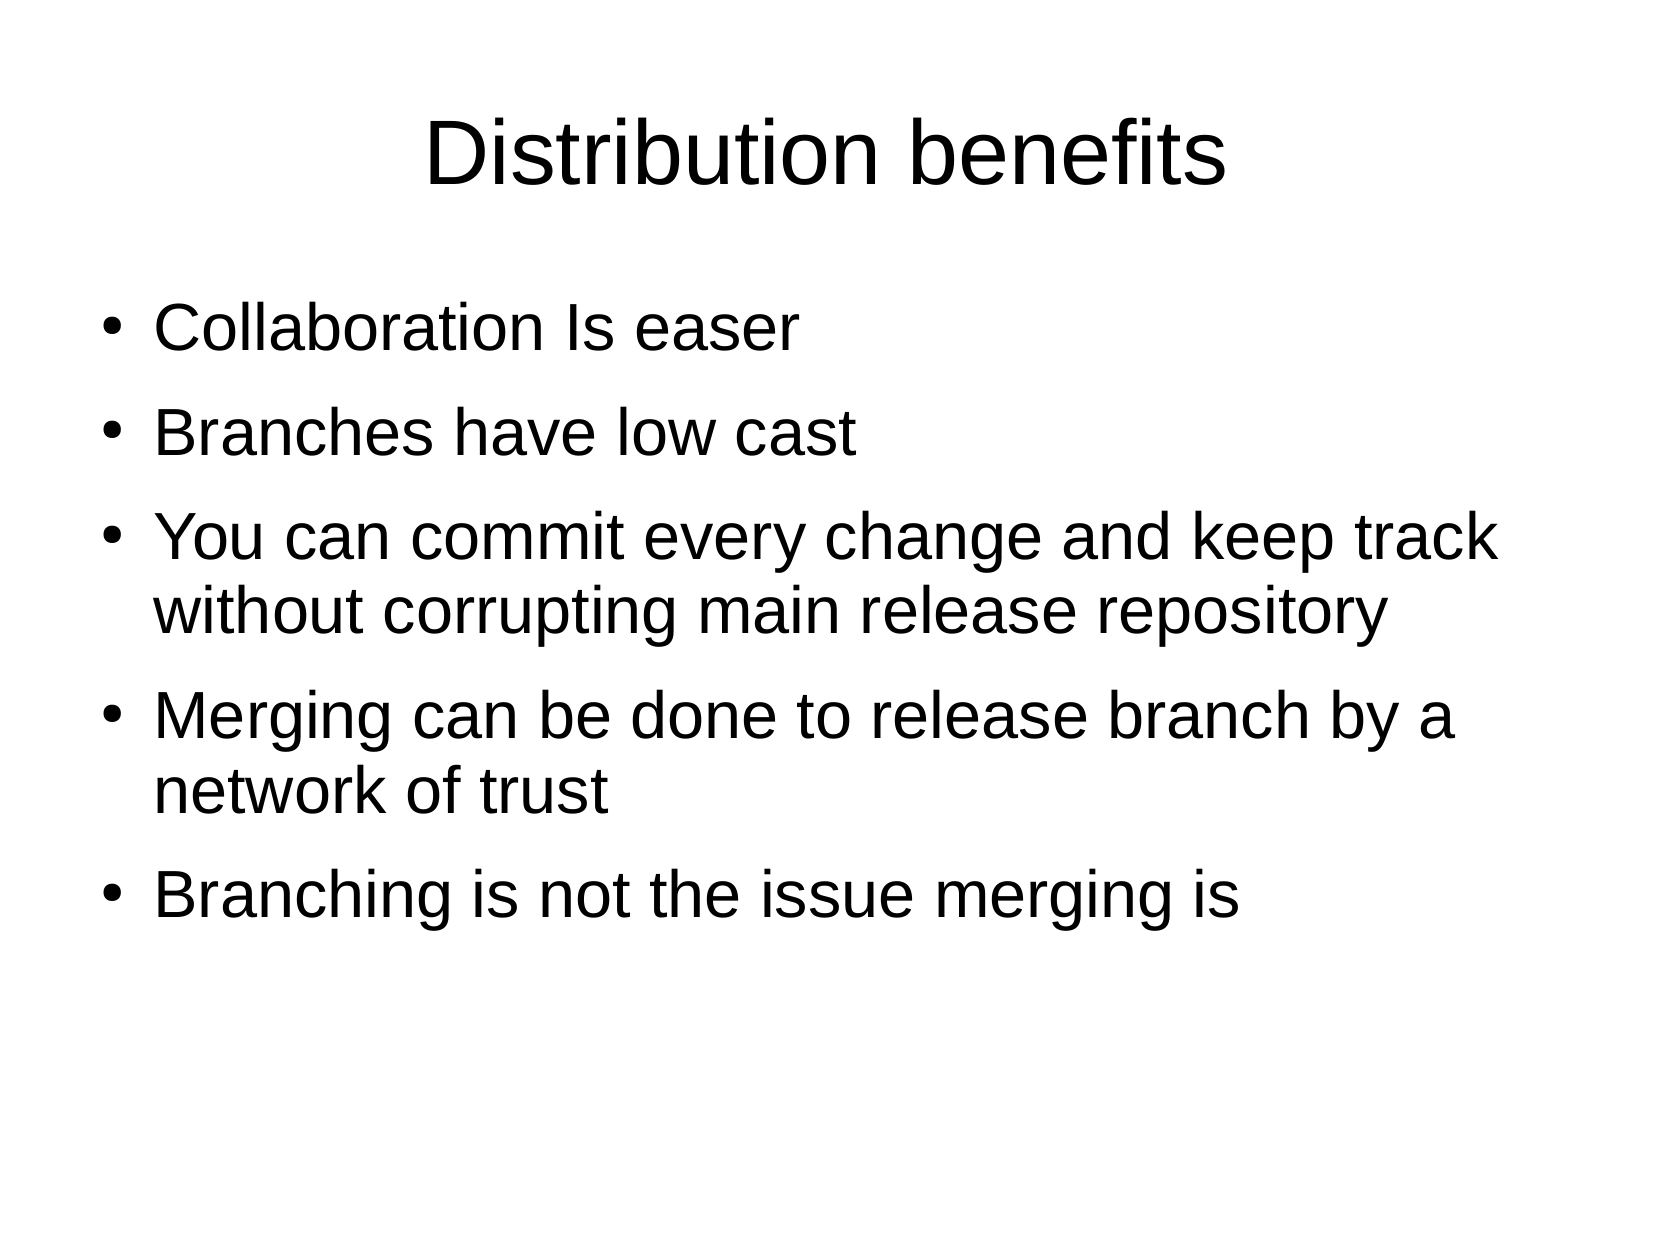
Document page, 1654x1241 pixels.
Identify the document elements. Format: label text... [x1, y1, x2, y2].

list Collaboration Is easer Branches have low cast You can commit every change and keep track without corrupting main release repository Merging can be done to release branch by a network of trust Branching is not the issue merging is [82, 290, 1538, 1010]
title Distribution benefits [82, 49, 1571, 257]
